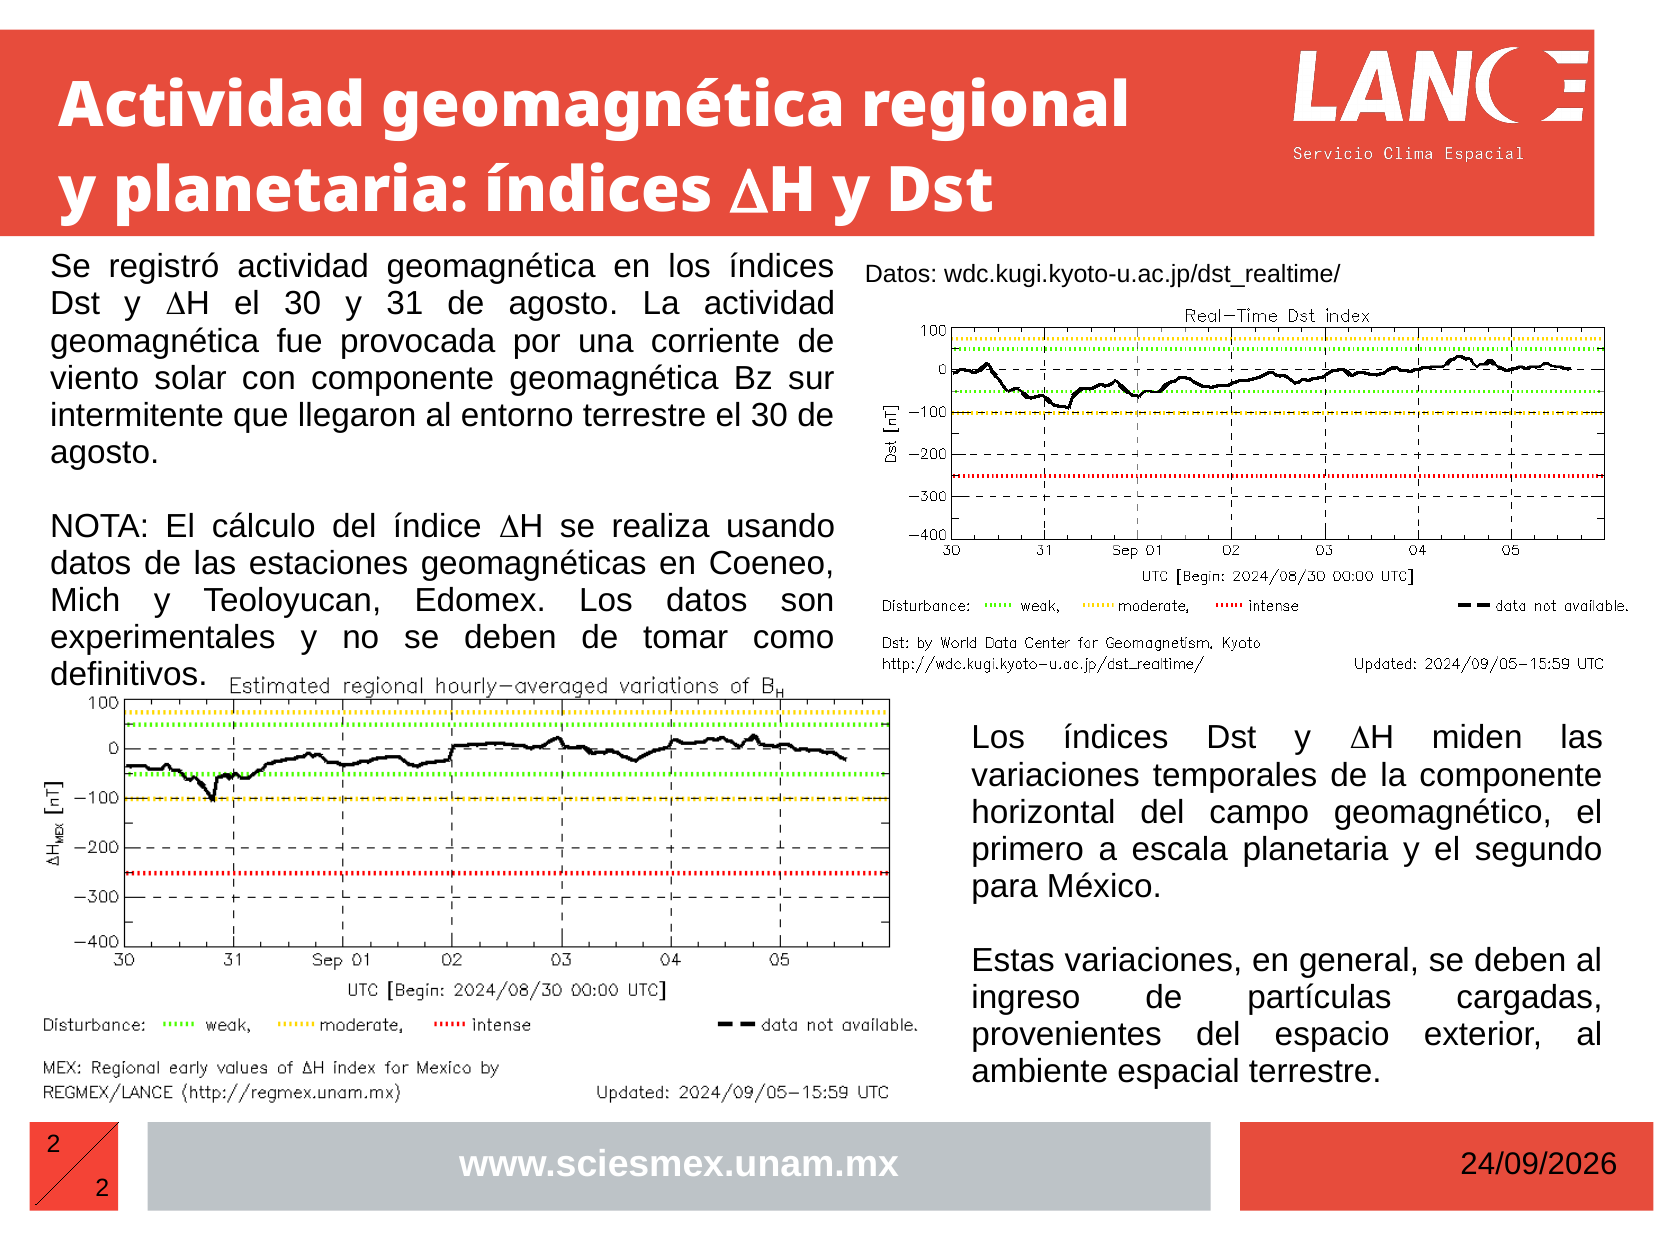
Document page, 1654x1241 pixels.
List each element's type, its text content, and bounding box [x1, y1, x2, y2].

text_box 05/09/2024 [1424, 1122, 1654, 1205]
text_box Datos: wdc.kugi.kyoto-u.ac.jp/dst_realtime/ [851, 252, 1371, 296]
text_box Se registró actividad geomagnética en los índices Dst y DH el 30 y 31 de agosto. La actividad geomagnética fue provocada por una corriente de viento solar con componente geomagnética Bz sur intermitente que llegaron al entorno terrestre el 30 de agosto. NOTA: El cálculo del índice DH se realiza usando datos de las estaciones geomagnéticas en Coeneo, Mich y Teoloyucan, Edomex. Los datos son experimentales y no se deben de tomar como definitivos. [35, 240, 851, 768]
picture [1293, 47, 1589, 162]
title Actividad geomagnética regional y planetaria: índices DH y Dst [59, 59, 1312, 207]
text_box Los índices Dst y DH miden las variaciones temporales de la componente horizontal del campo geomagnético, el primero a escala planetaria y el segundo para México. Estas variaciones, en general, se deben al ingreso de partículas cargadas, provenientes del espacio exterior, al ambiente espacial terrestre. [956, 711, 1619, 1097]
picture [34, 289, 1642, 1105]
text_box 2 [35, 1151, 125, 1209]
text_box www.sciesmex.unam.mx [153, 1122, 1205, 1205]
text_box <número> [31, 1122, 176, 1170]
